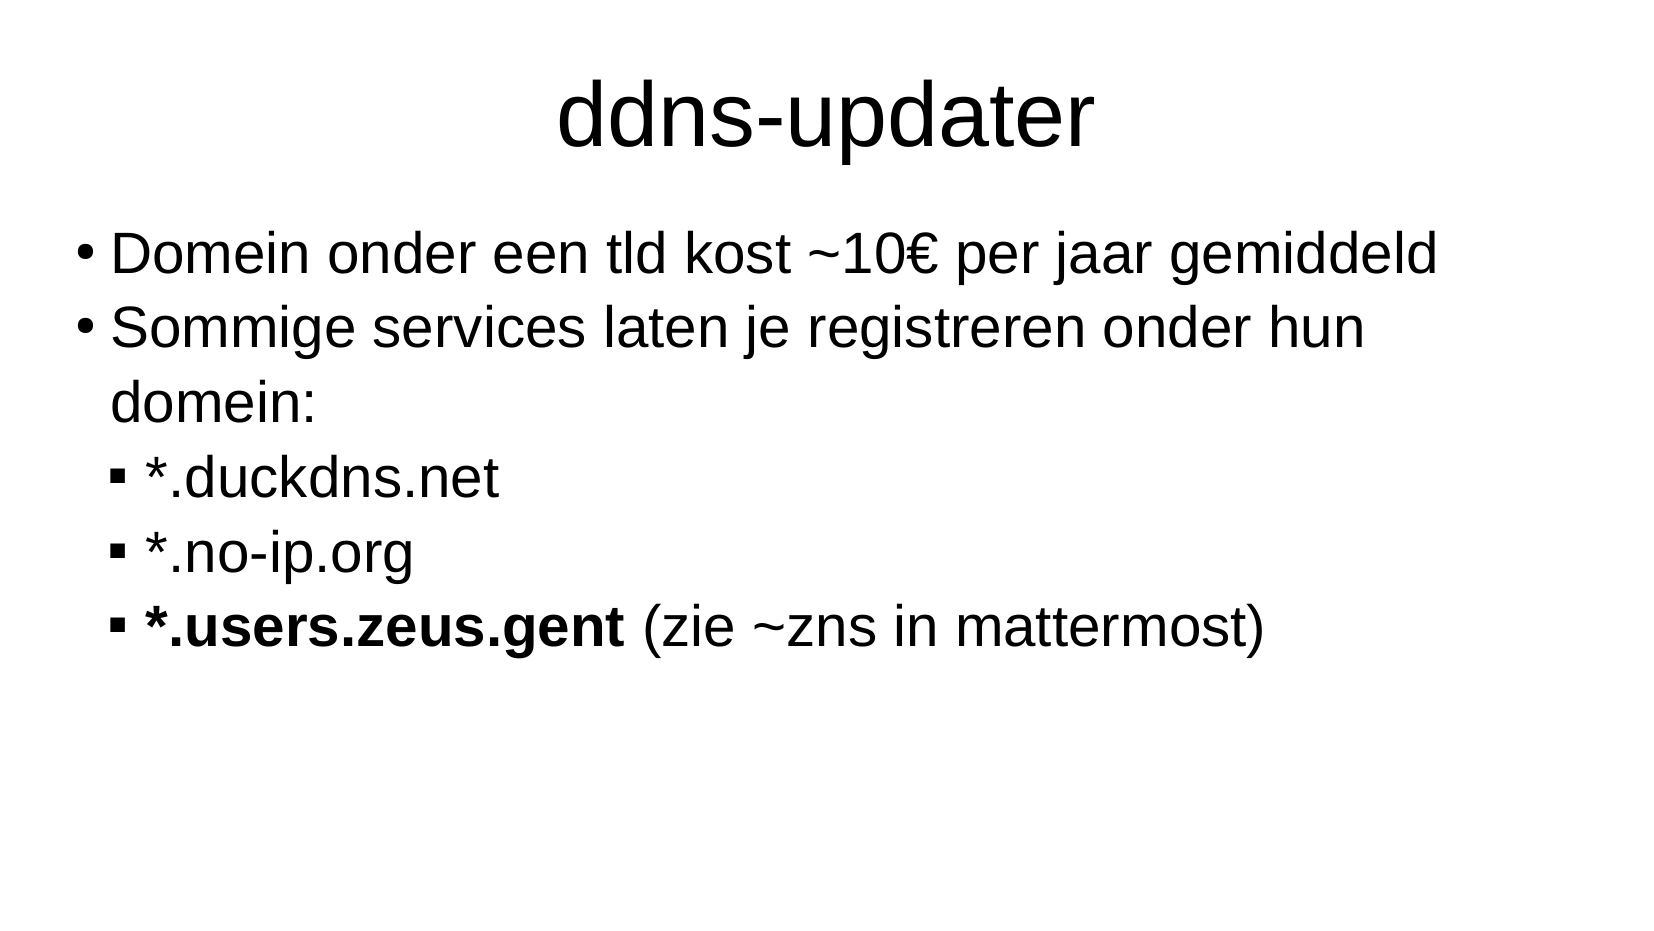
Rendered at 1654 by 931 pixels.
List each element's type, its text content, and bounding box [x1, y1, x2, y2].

subtitle Domein onder een tld kost ~10€ per jaar gemiddeld Sommige services laten je registreren onder hun domein: *.duckdns.net *.no-ip.org *.users.zeus.gent (zie ~zns in mattermost) [75, 210, 1564, 751]
title ddns-updater [82, 37, 1571, 193]
